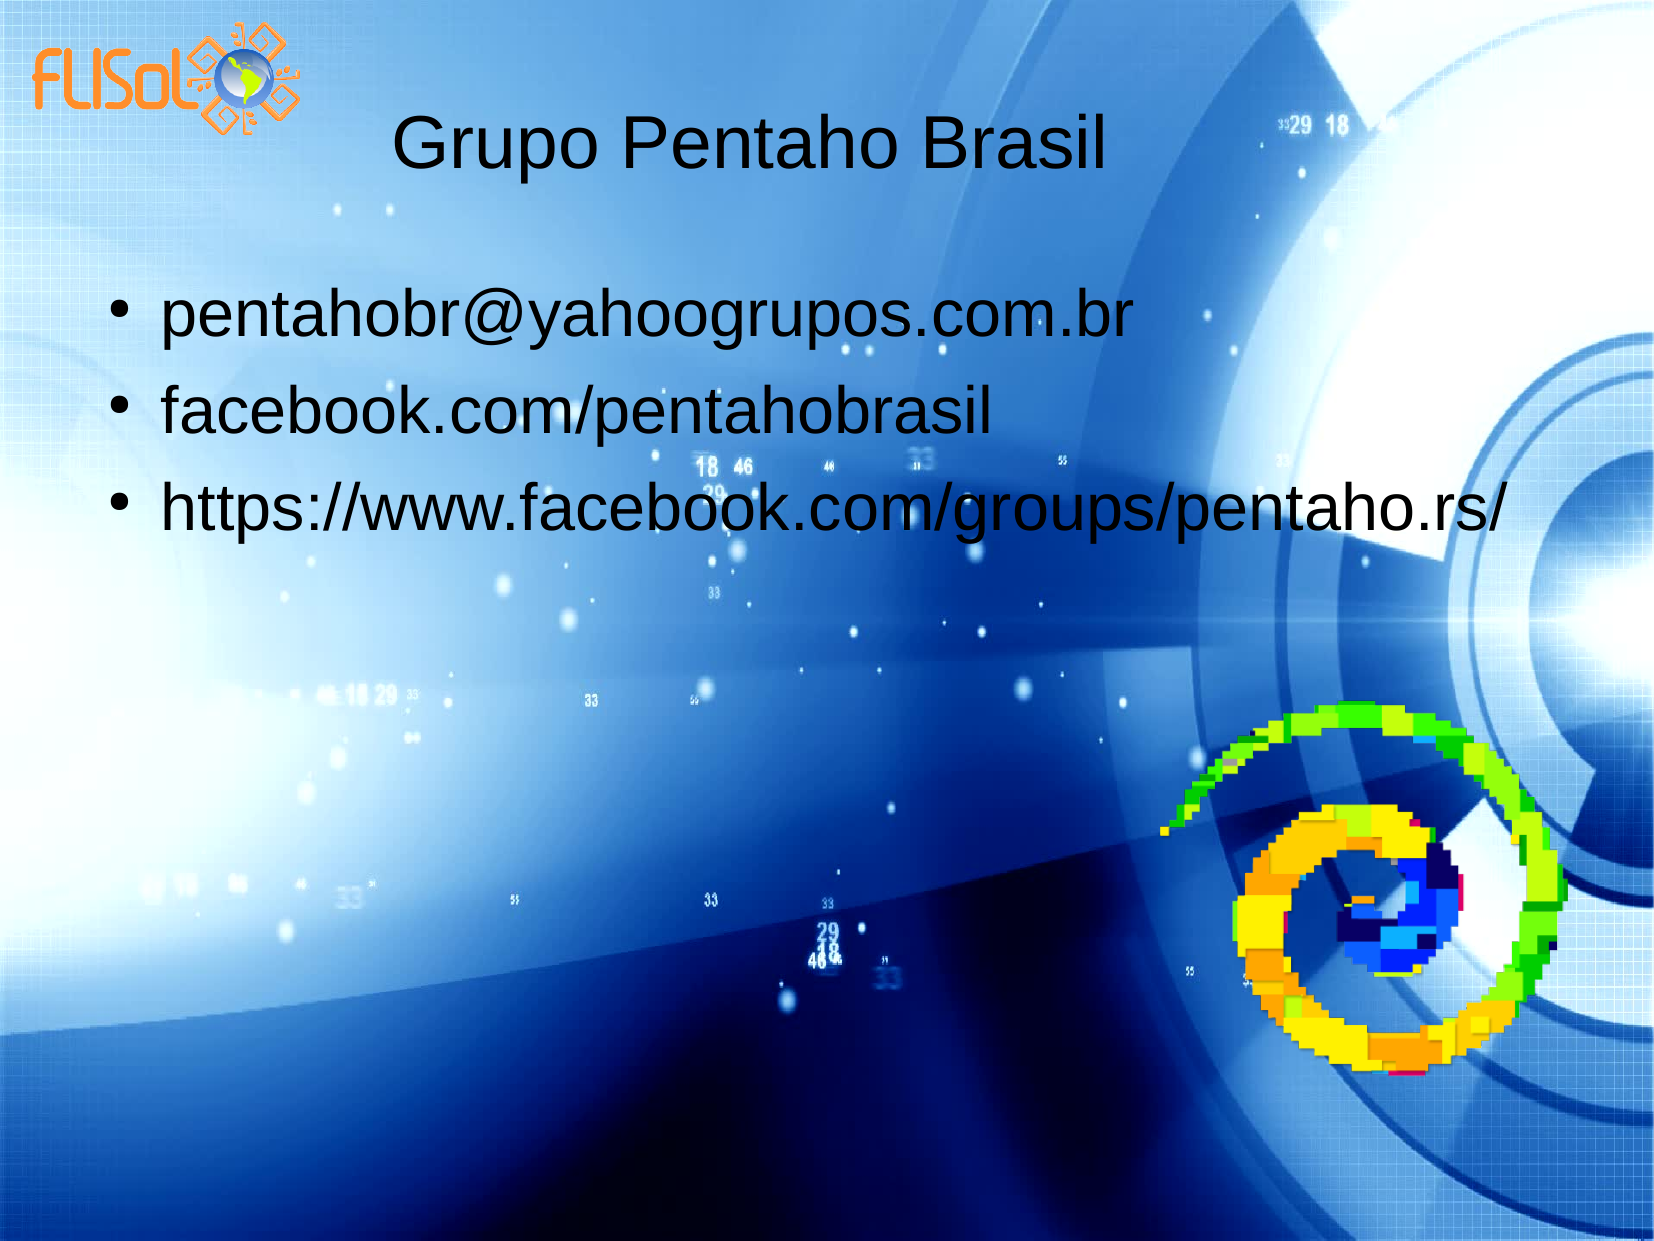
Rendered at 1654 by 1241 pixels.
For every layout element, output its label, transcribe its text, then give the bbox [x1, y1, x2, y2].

list pentahobr@yahoogrupos.com.br facebook.com/pentahobrasil https://www.facebook.com/groups/pentaho.rs/ [75, 262, 1607, 1006]
picture [0, 0, 1654, 1241]
title Grupo Pentaho Brasil [75, 45, 1426, 233]
